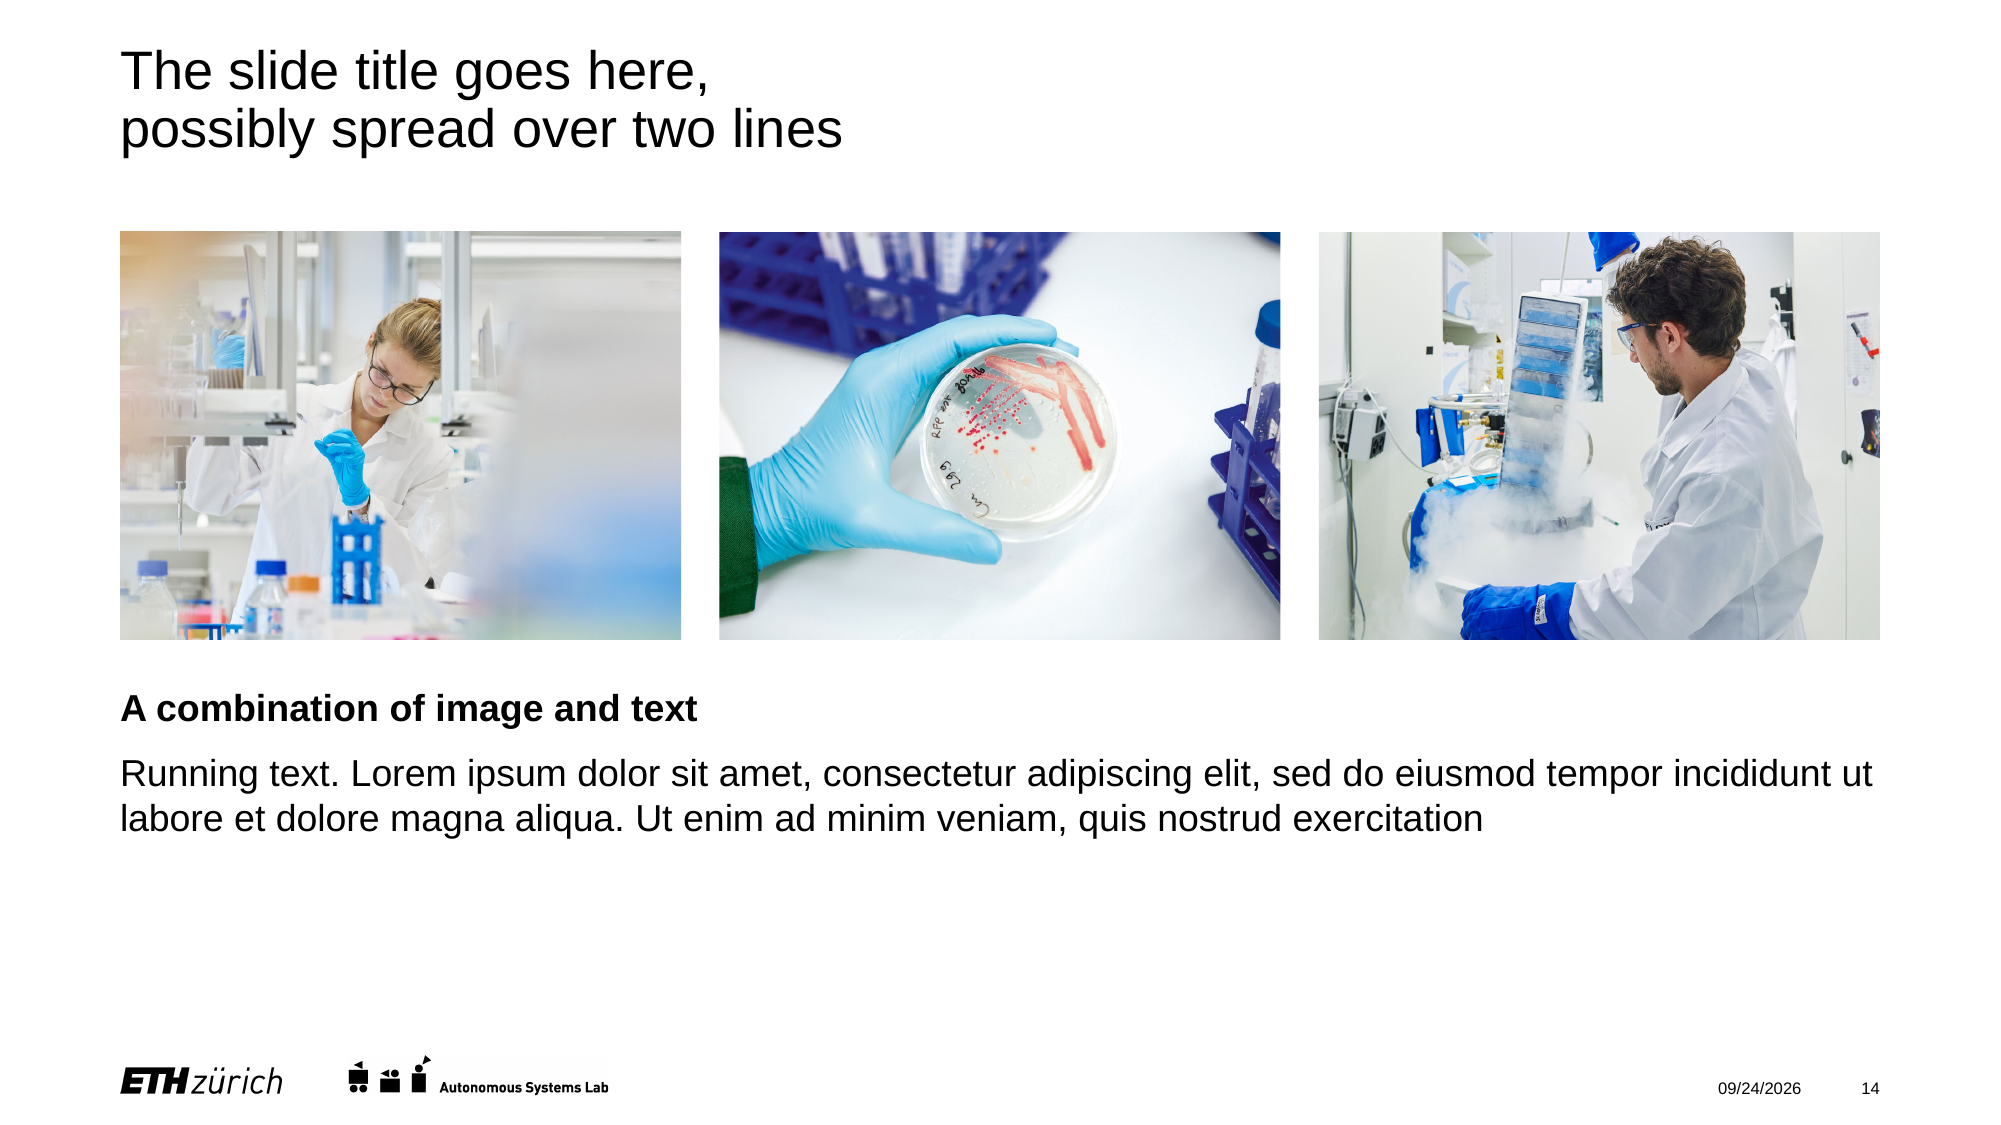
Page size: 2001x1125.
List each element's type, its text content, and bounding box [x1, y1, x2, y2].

picture [120, 231, 682, 640]
picture [120, 1067, 282, 1094]
picture [719, 232, 1281, 640]
list A combination of image and text Running text. Lorem ipsum dolor sit amet, consectetur adipiscing elit, sed do eiusmod tempor incididunt ut labore et dolore magna aliqua. Ut enim ad minim veniam, quis nostrud exercitation [120, 683, 1880, 1032]
picture [1318, 232, 1880, 640]
title The slide title goes here, possibly spread over two lines [120, 42, 1880, 191]
slide_number 01/04/2021 [1718, 1069, 1819, 1106]
slide_number <number> [1827, 1069, 1880, 1106]
